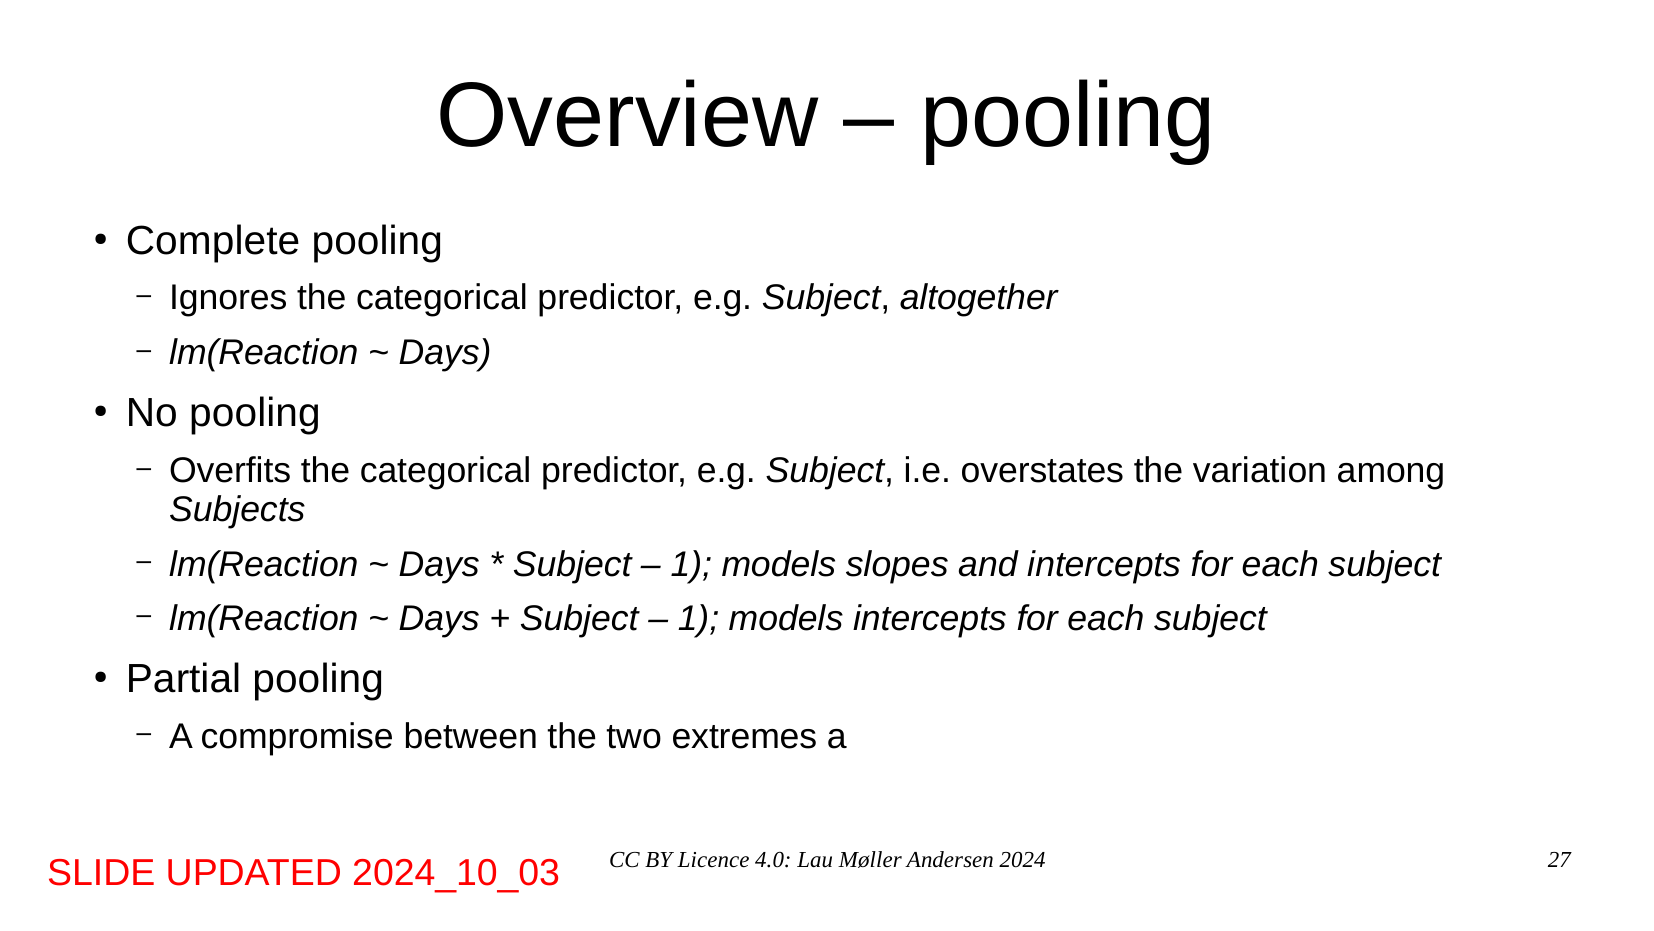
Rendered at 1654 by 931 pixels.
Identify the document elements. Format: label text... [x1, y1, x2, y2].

text_box SLIDE UPDATED 2024_10_03 [32, 844, 593, 931]
list Complete pooling Ignores the categorical predictor, e.g. Subject, altogether lm(Reaction ~ Days) No pooling Overfits the categorical predictor, e.g. Subject, i.e. overstates the variation among Subjects lm(Reaction ~ Days * Subject – 1); models slopes and intercepts for each subject lm(Reaction ~ Days + Subject – 1); models intercepts for each subject Partial pooling A compromise between the two extremes a [82, 217, 1571, 758]
title Overview – pooling [82, 37, 1571, 193]
